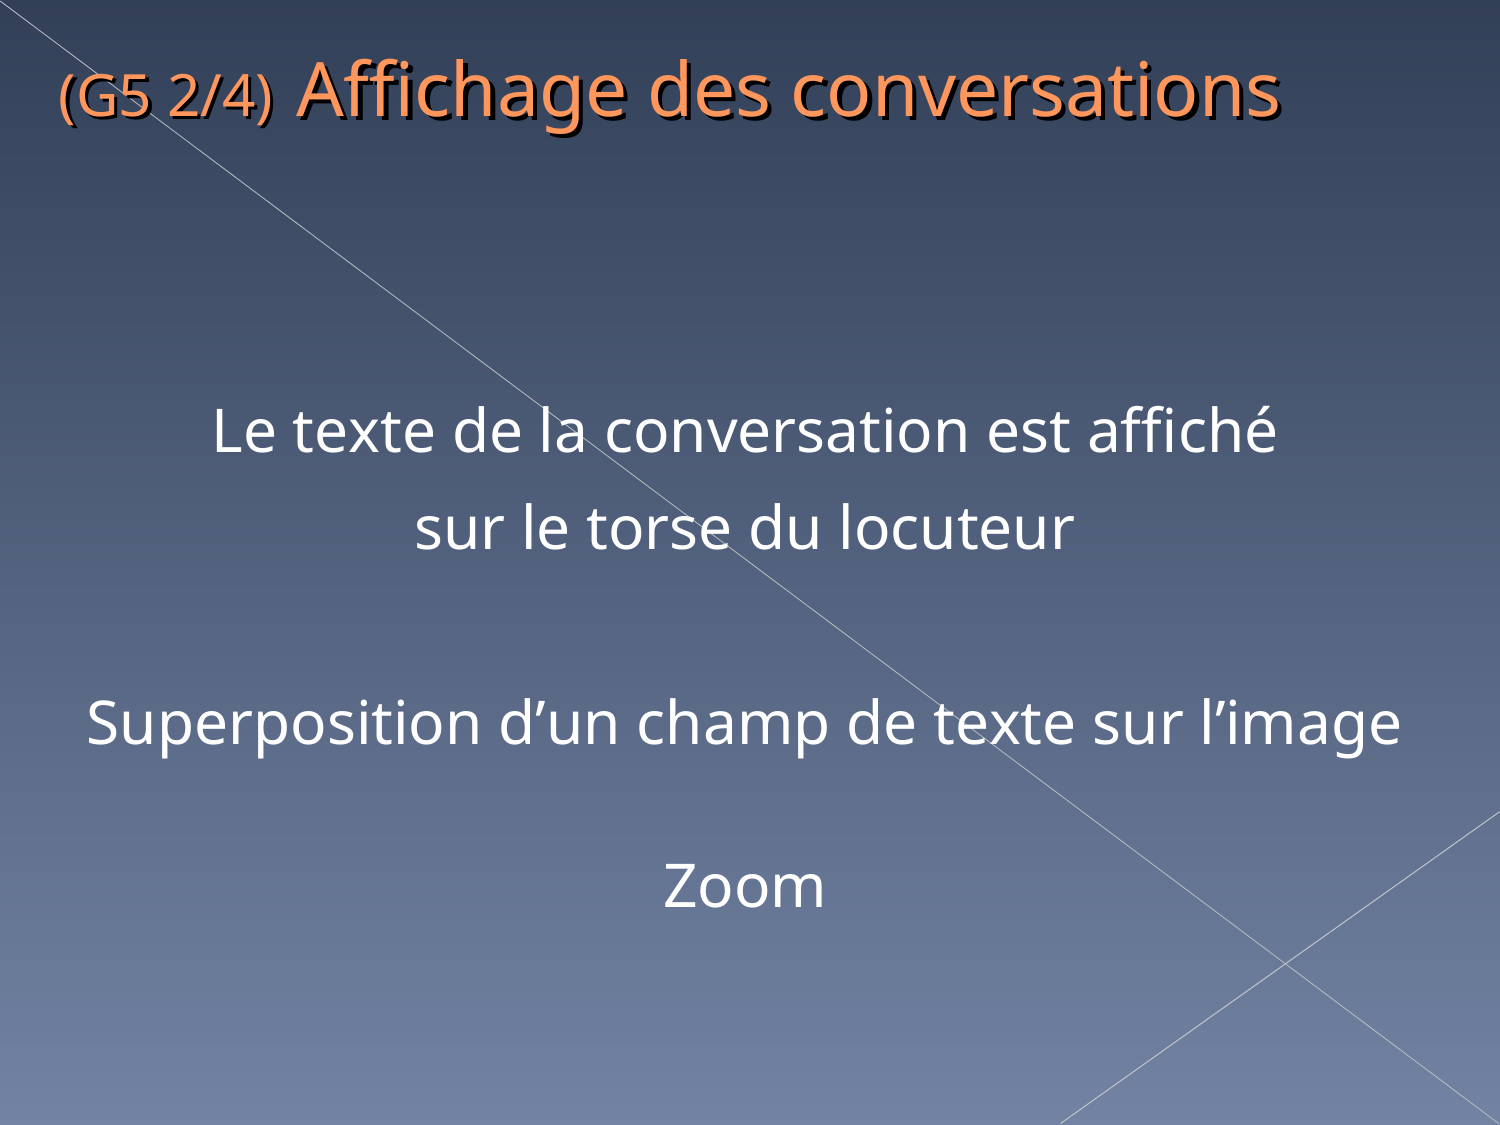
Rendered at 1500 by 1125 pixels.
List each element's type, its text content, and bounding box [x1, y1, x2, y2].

title (G5 2/4) Affichage des conversations [0, 29, 1388, 135]
text_box Le texte de la conversation est affiché sur le torse du locuteur Superposition d’un champ de texte sur l’image Zoom [70, 281, 1421, 1032]
